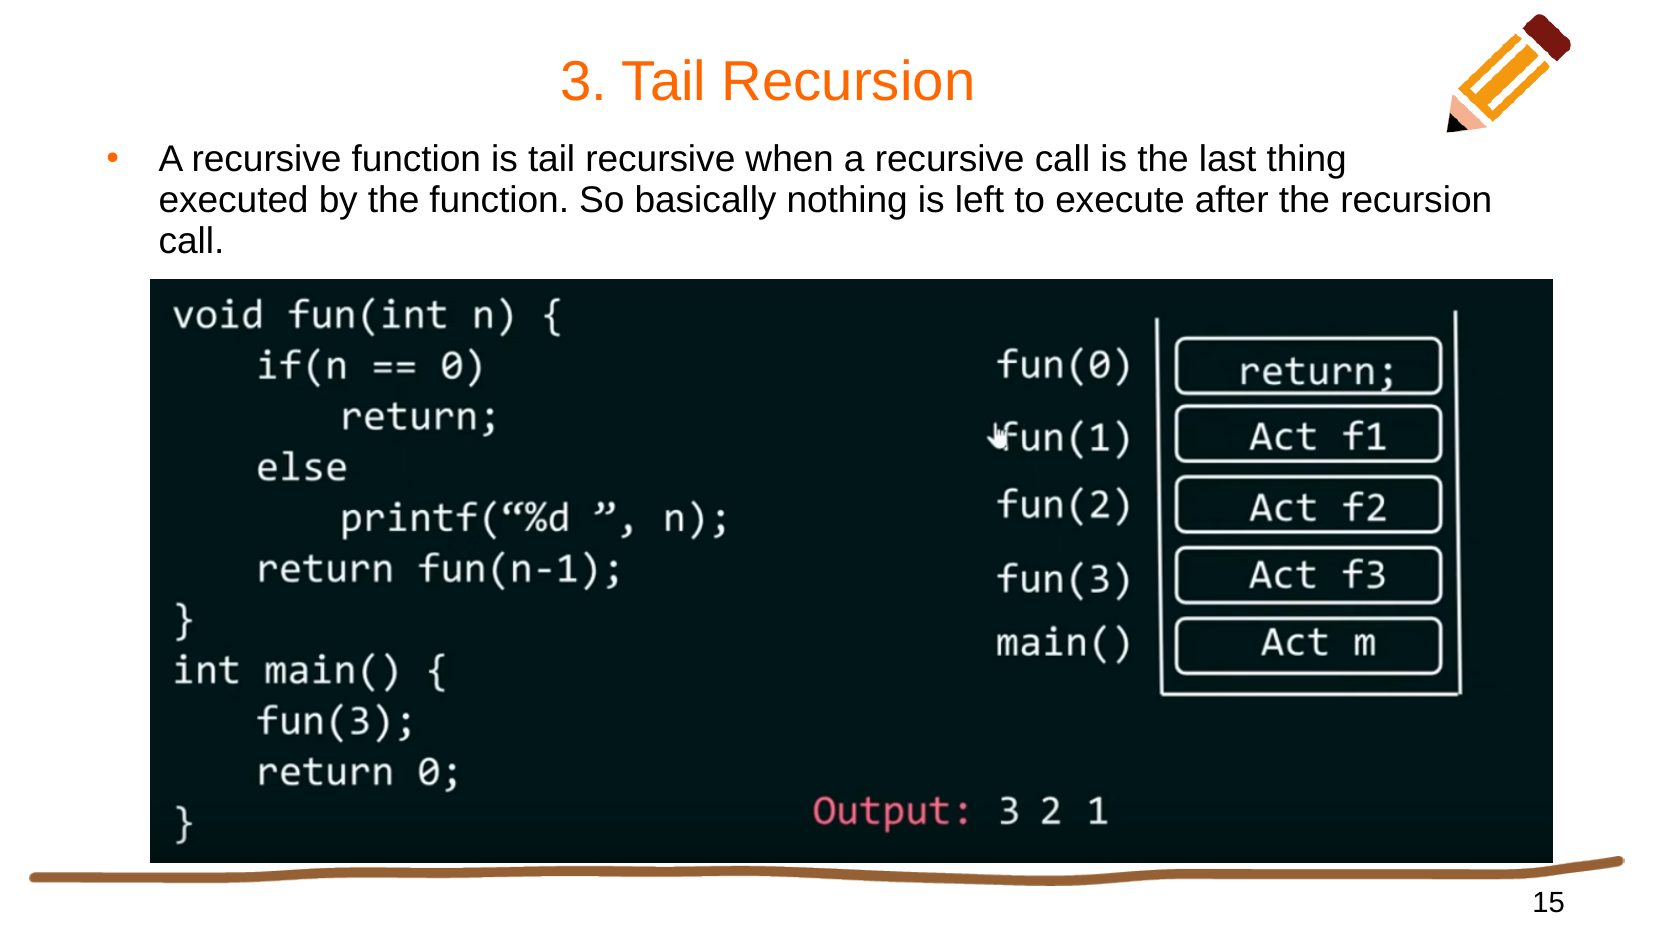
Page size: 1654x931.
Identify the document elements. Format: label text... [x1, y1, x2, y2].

list A recursive function is tail recursive when a recursive call is the last thing executed by the function. So basically nothing is left to execute after the recursion call. [88, 137, 1501, 263]
picture [29, 279, 1625, 886]
title 3. Tail Recursion [88, 29, 1447, 133]
picture [1446, 14, 1571, 133]
